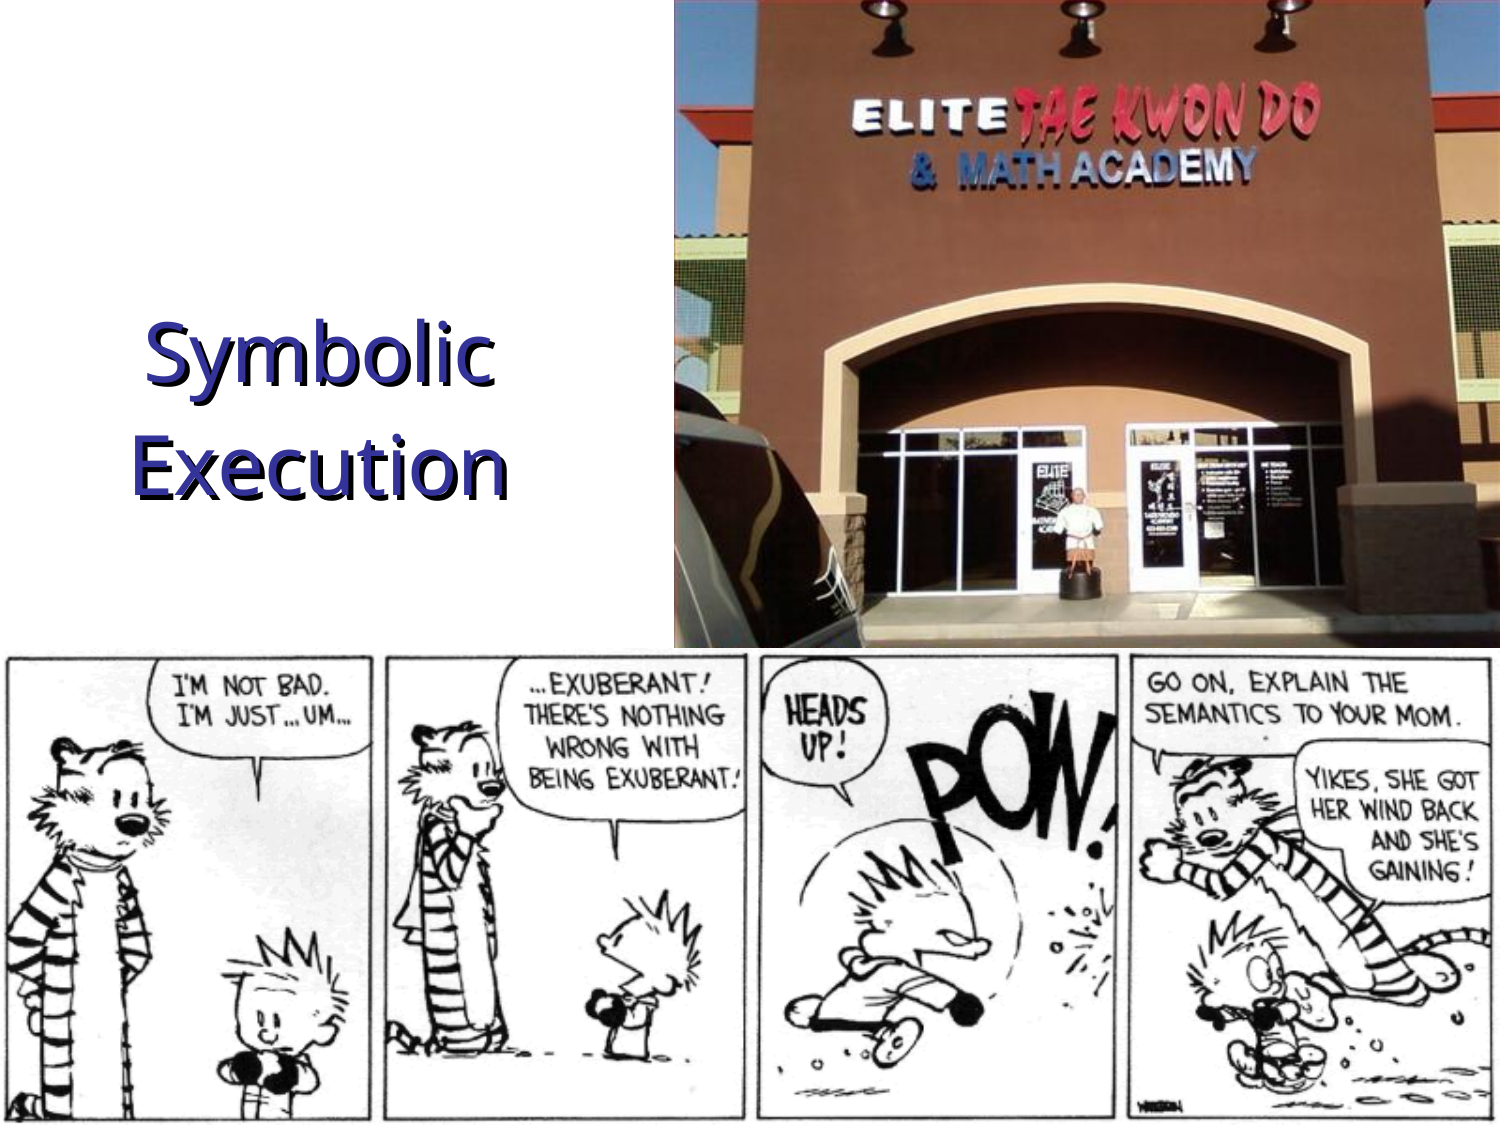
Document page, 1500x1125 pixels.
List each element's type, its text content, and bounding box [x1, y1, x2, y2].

picture [0, 0, 1500, 1125]
title Symbolic Execution [0, 87, 638, 613]
